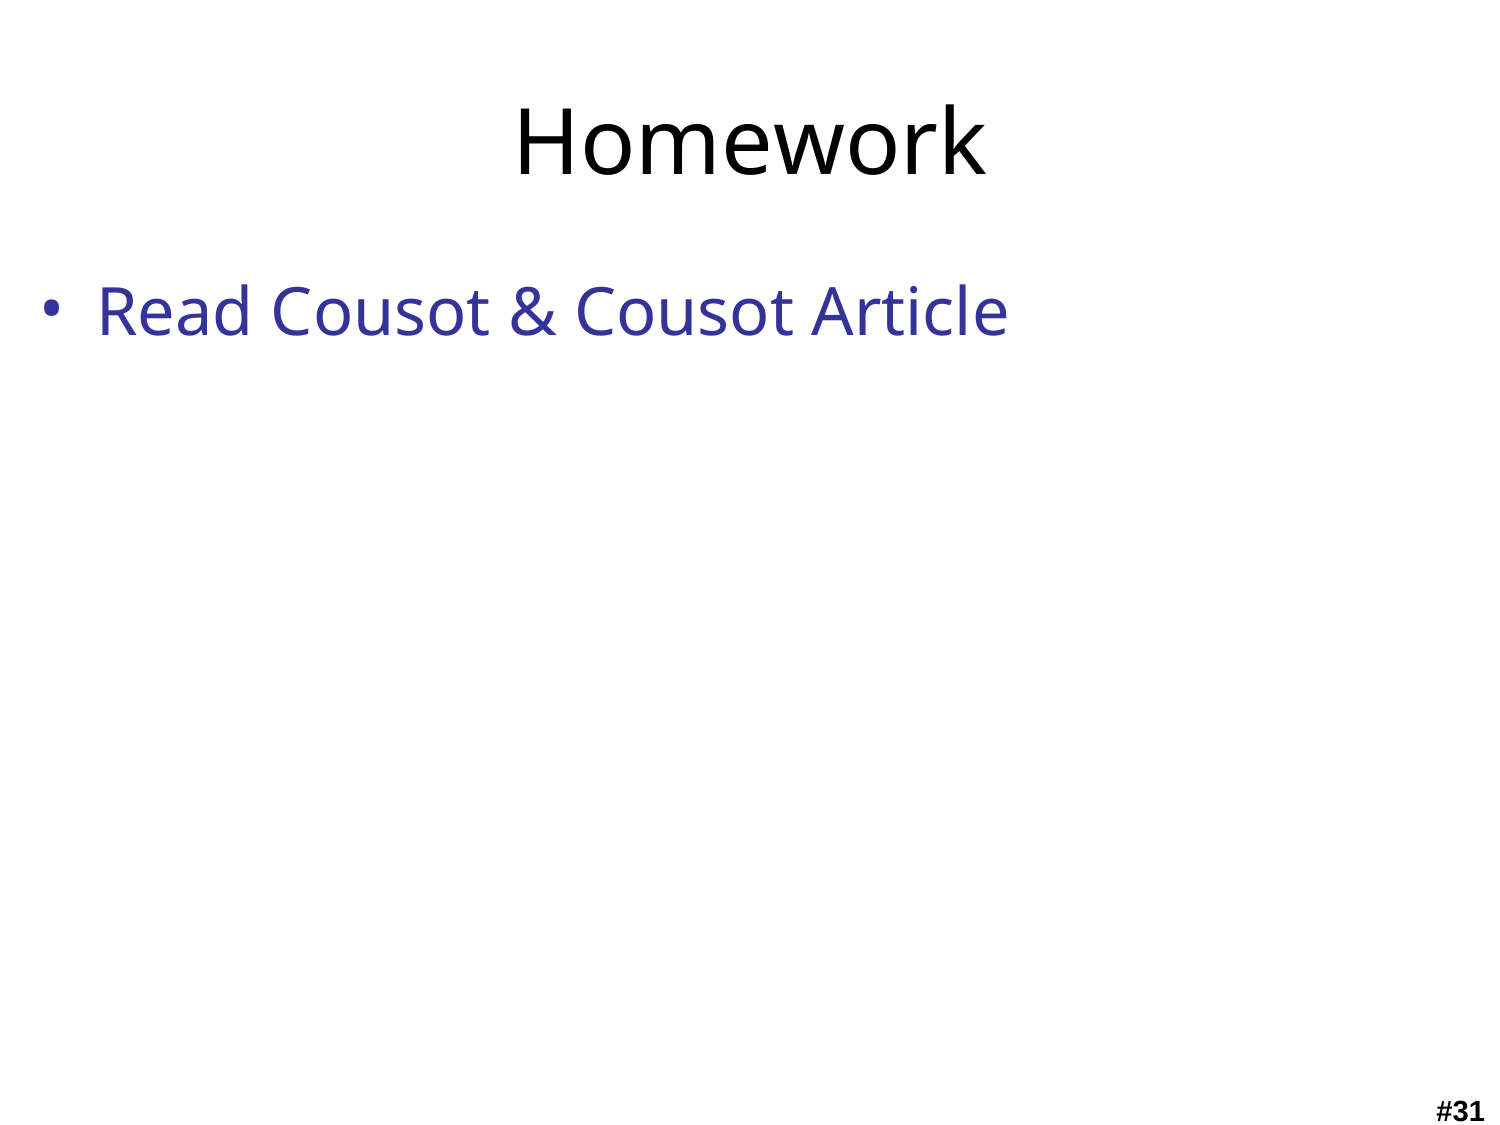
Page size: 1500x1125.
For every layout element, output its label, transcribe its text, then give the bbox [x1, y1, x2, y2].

list Read Cousot & Cousot Article [24, 262, 1476, 1101]
title Homework [24, 45, 1476, 233]
